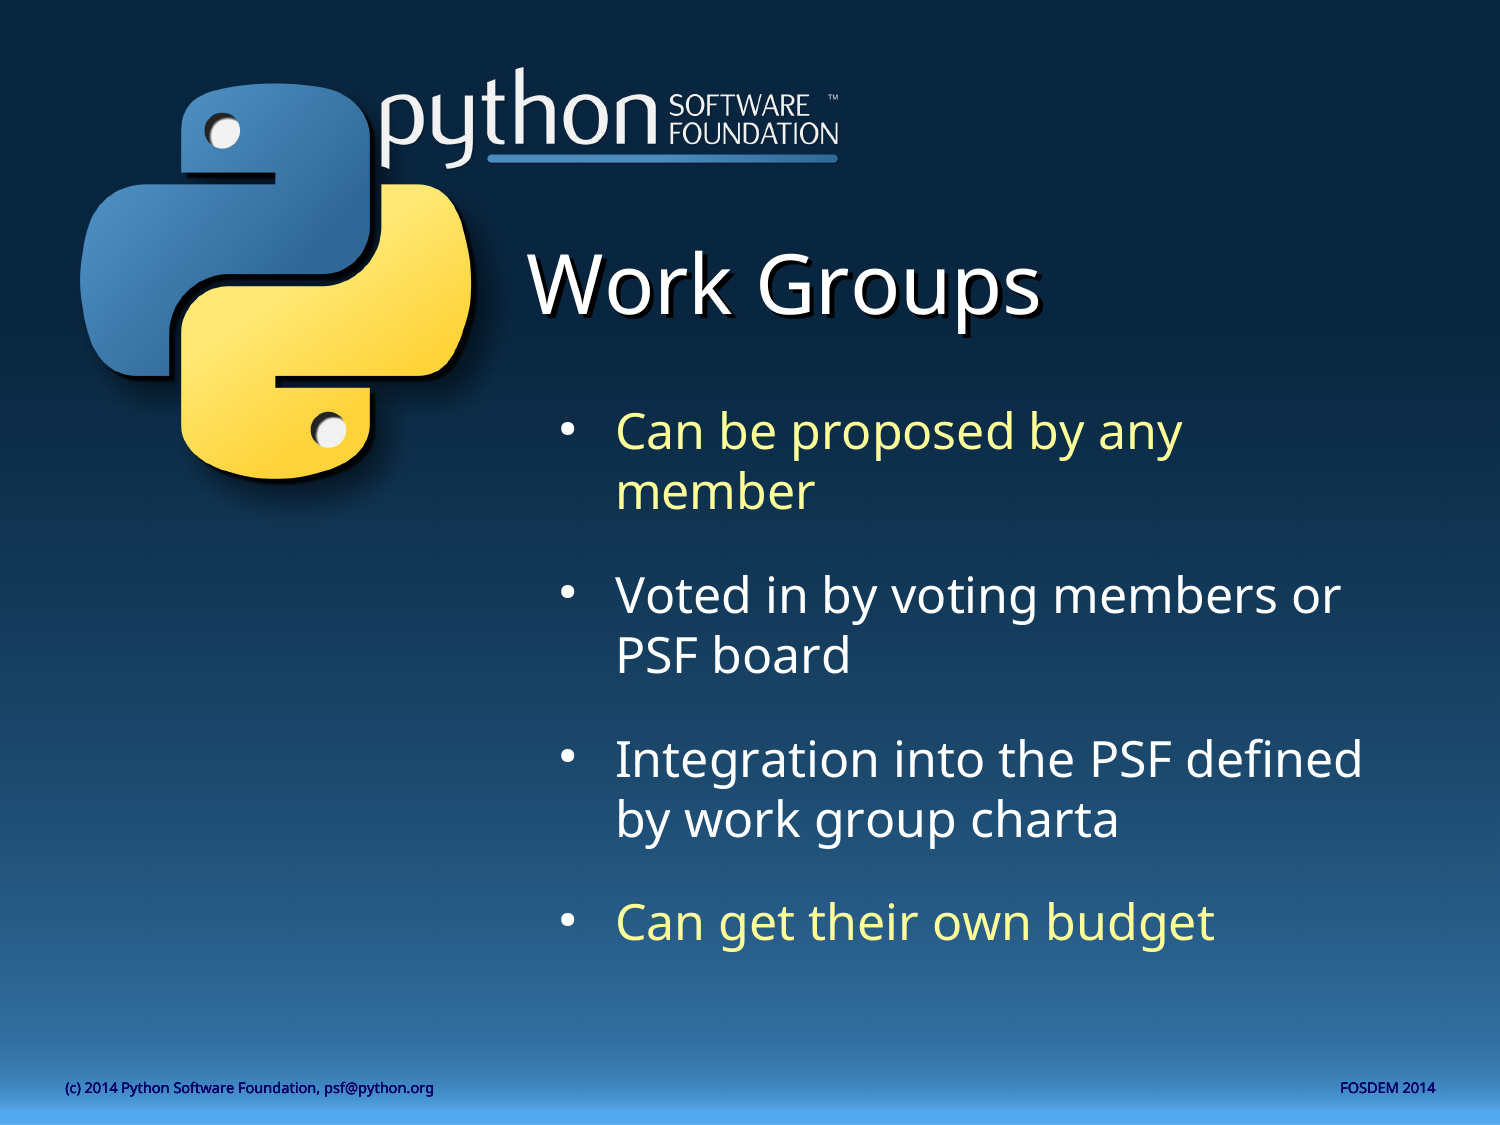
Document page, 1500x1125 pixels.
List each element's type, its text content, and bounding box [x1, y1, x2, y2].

picture [0, 0, 1500, 1125]
list Can be proposed by any member Voted in by voting members or PSF board Integration into the PSF defined by work group charta Can get their own budget [544, 392, 1388, 1006]
text_box (c) 2014 Python Software Foundation, psf@python.org FOSDEM 2014 [65, 1078, 1436, 1099]
title Work Groups [512, 185, 1388, 377]
